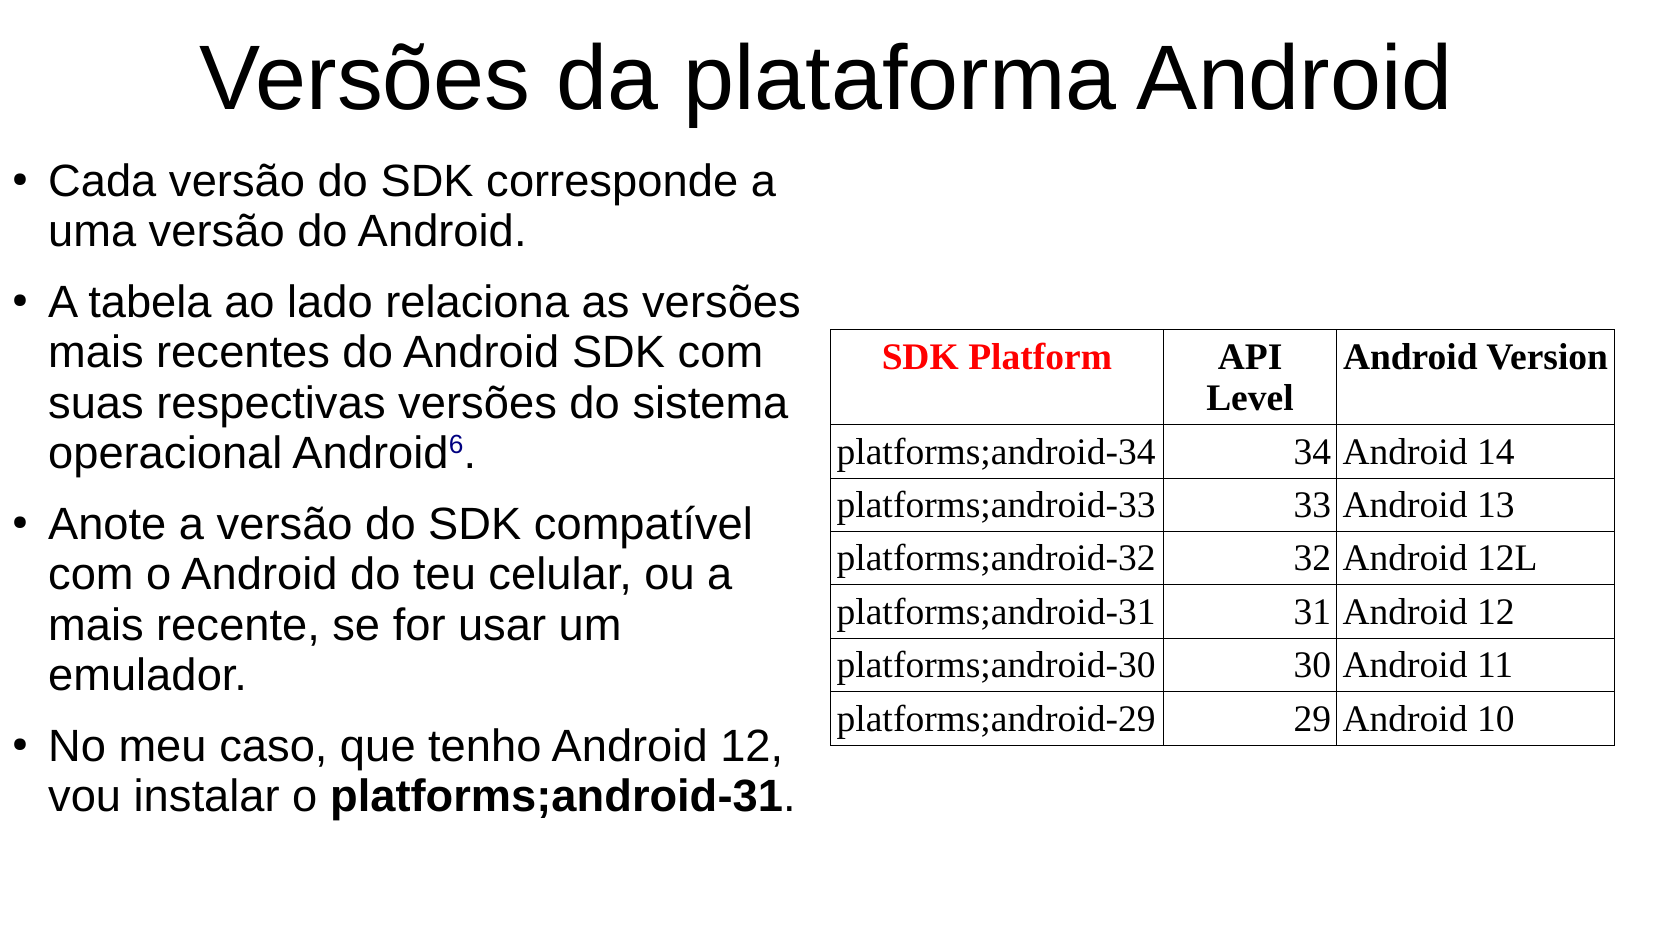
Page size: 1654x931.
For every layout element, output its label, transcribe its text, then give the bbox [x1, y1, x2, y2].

table_cell Android 13 [1337, 479, 1614, 531]
table_cell Android 10 [1337, 692, 1614, 745]
table_cell Android 12 [1337, 585, 1614, 638]
table_cell platforms;android-34 [831, 425, 1163, 478]
table_cell 33 [1164, 479, 1336, 531]
table_cell 34 [1164, 425, 1336, 478]
table_header Android Version [1337, 330, 1614, 424]
table_cell 29 [1164, 692, 1336, 745]
table_header SDK Platform [831, 330, 1163, 424]
table_cell Android 14 [1337, 425, 1614, 478]
table_cell 32 [1164, 532, 1336, 584]
table_cell platforms;android-33 [831, 479, 1163, 531]
title Versões da plataforma Android [0, 0, 1654, 156]
table_cell platforms;android-29 [831, 692, 1163, 745]
table_cell Android 11 [1337, 639, 1614, 691]
table_cell Android 12L [1337, 532, 1614, 584]
table_cell platforms;android-30 [831, 639, 1163, 691]
table_cell 31 [1164, 585, 1336, 638]
table_header API Level [1164, 330, 1336, 424]
table_cell platforms;android-31 [831, 585, 1163, 638]
list Cada versão do SDK corresponde a uma versão do Android. A tabela ao lado relaciona as versões mais recentes do Android SDK com suas respectivas versões do sistema operacional Android6. Anote a versão do SDK compatível com o Android do teu celular, ou a mais recente, se for usar um emulador. No meu caso, que tenho Android 12, vou instalar o platforms;android-31. [0, 156, 807, 867]
table_cell platforms;android-32 [831, 532, 1163, 584]
table_cell 30 [1164, 639, 1336, 691]
